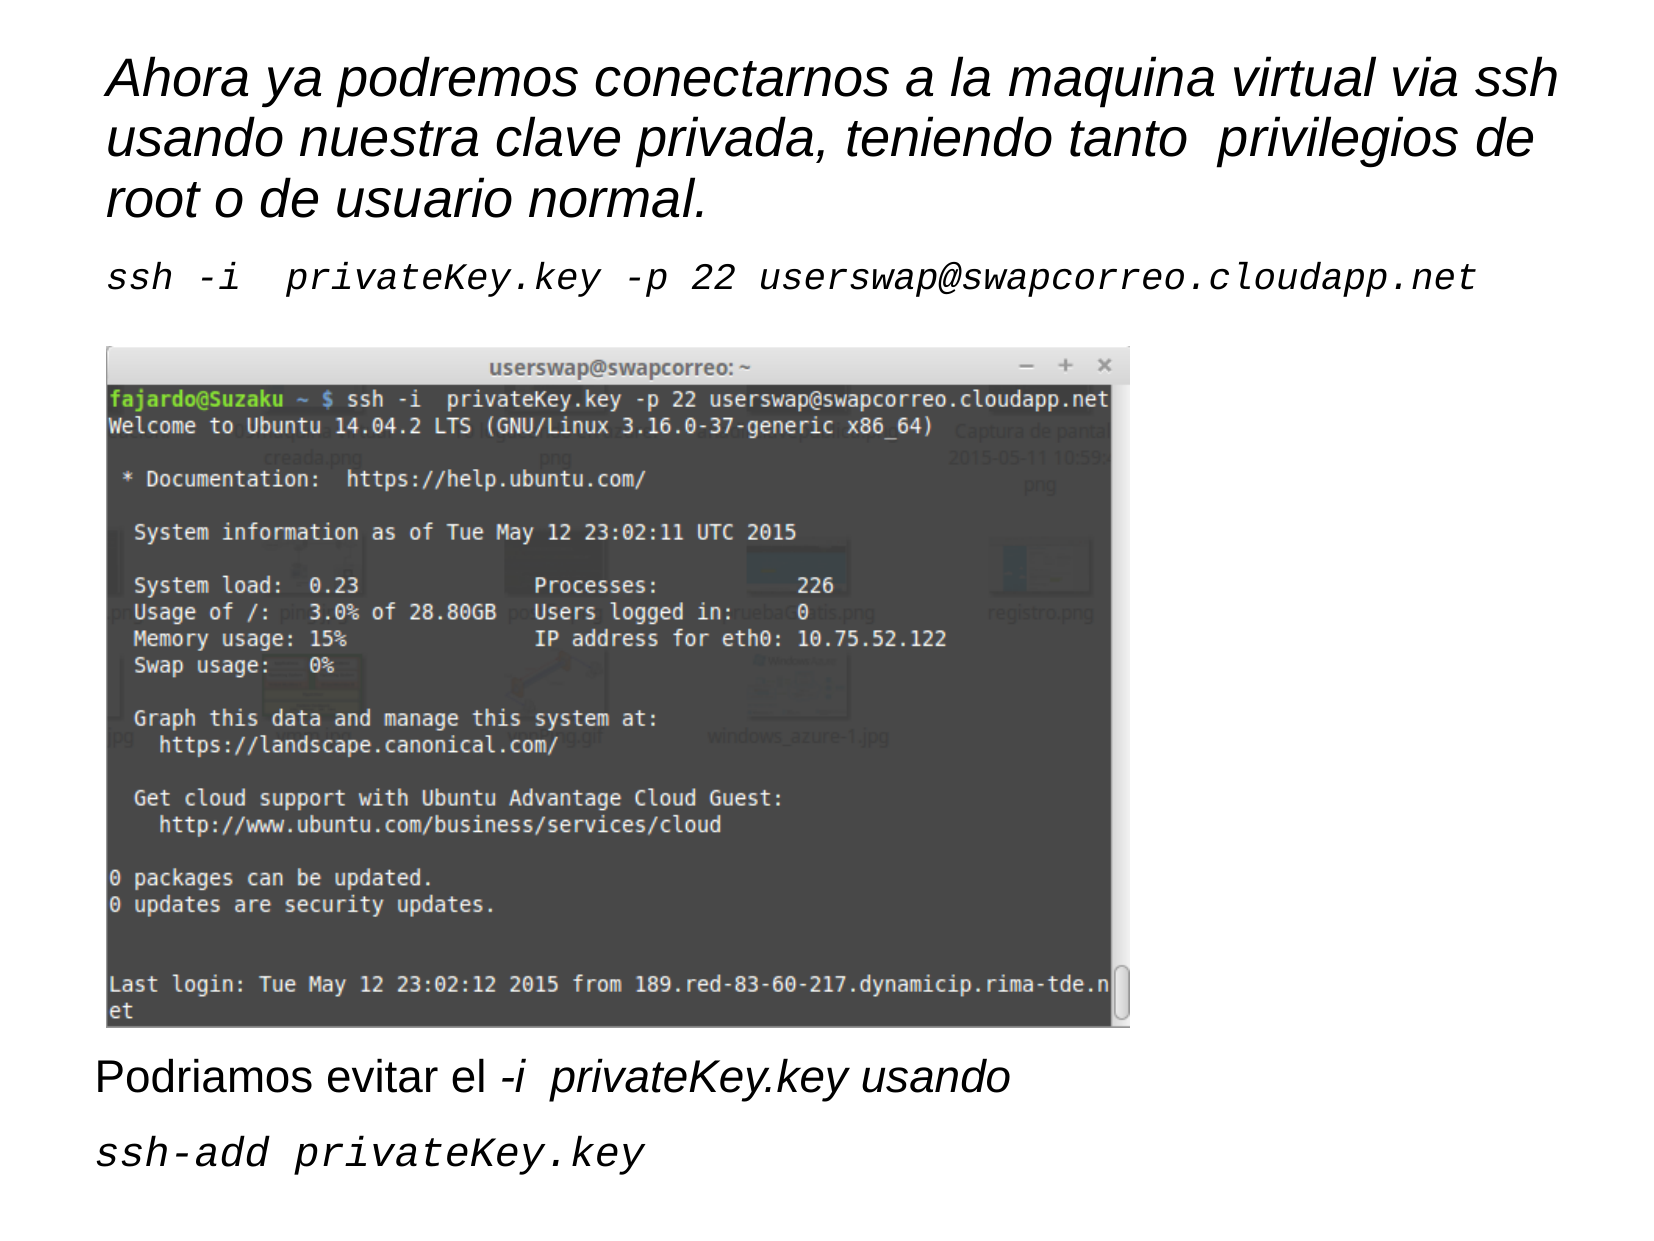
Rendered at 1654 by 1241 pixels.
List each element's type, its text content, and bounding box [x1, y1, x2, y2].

picture [106, 346, 1130, 1028]
list Podriamos evitar el -i privateKey.key usando ssh-add privateKey.key [94, 1051, 1583, 1241]
list Ahora ya podremos conectarnos a la maquina virtual via ssh usando nuestra clave privada, teniendo tanto privilegios de root o de usuario normal. ssh -i privateKey.key -p 22 userswap@swapcorreo.cloudapp.net [106, 47, 1595, 767]
